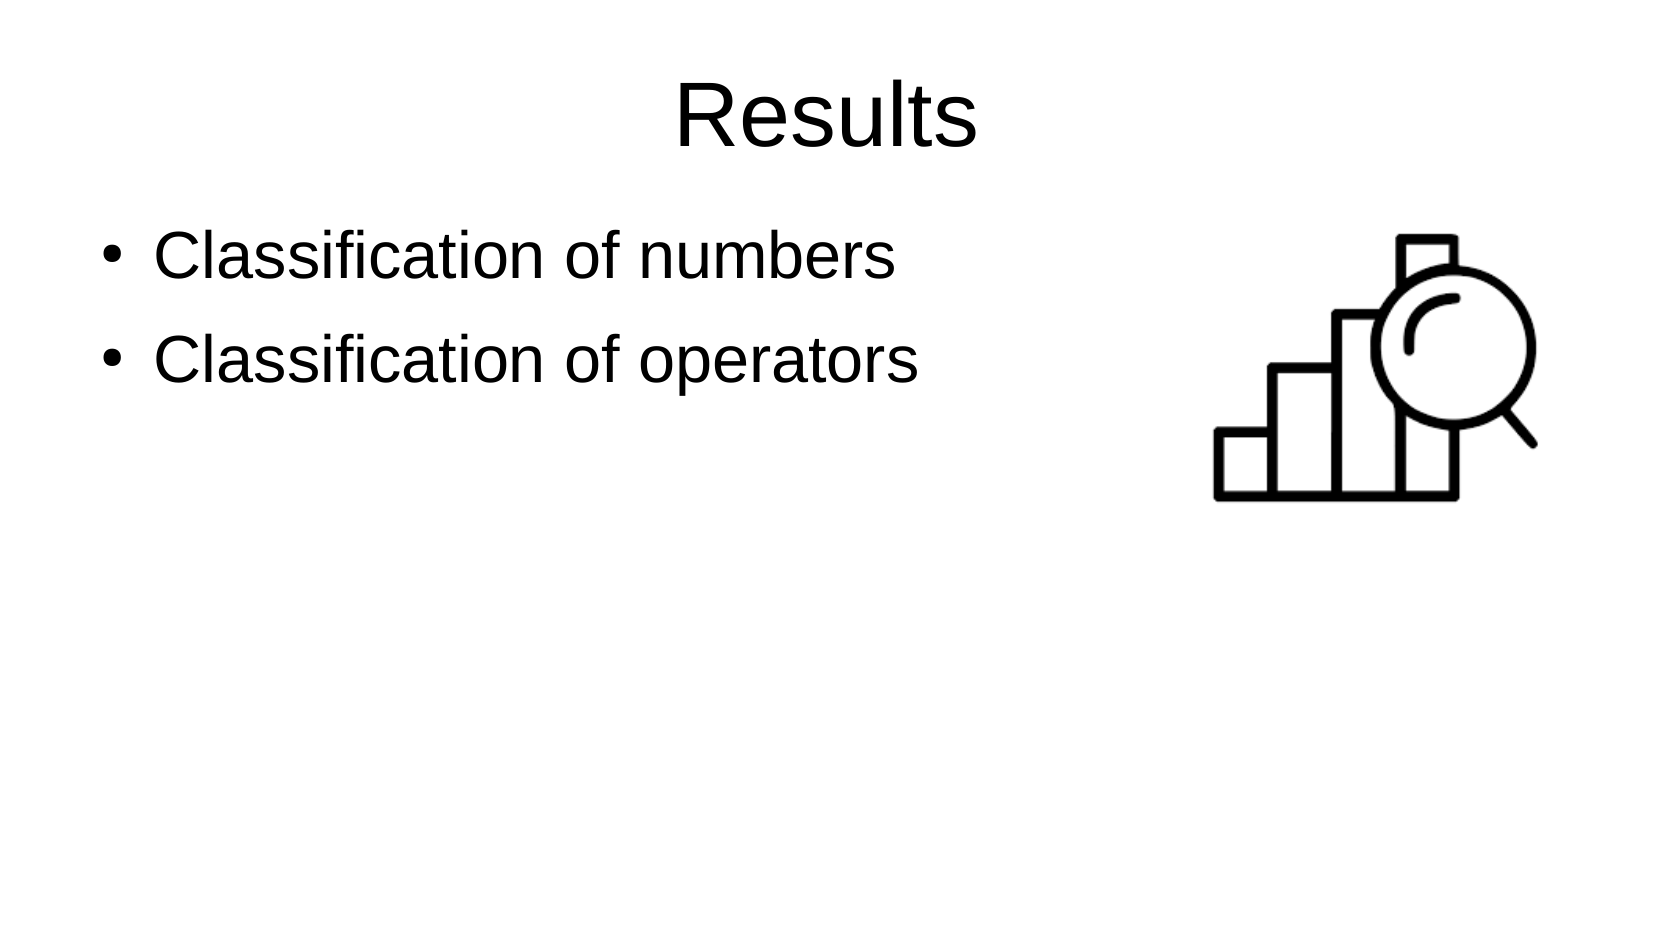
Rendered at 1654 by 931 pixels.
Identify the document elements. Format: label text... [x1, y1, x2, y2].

picture [1200, 192, 1552, 544]
title Results [82, 37, 1571, 193]
list Classification of numbers Classification of operators [82, 217, 1571, 758]
